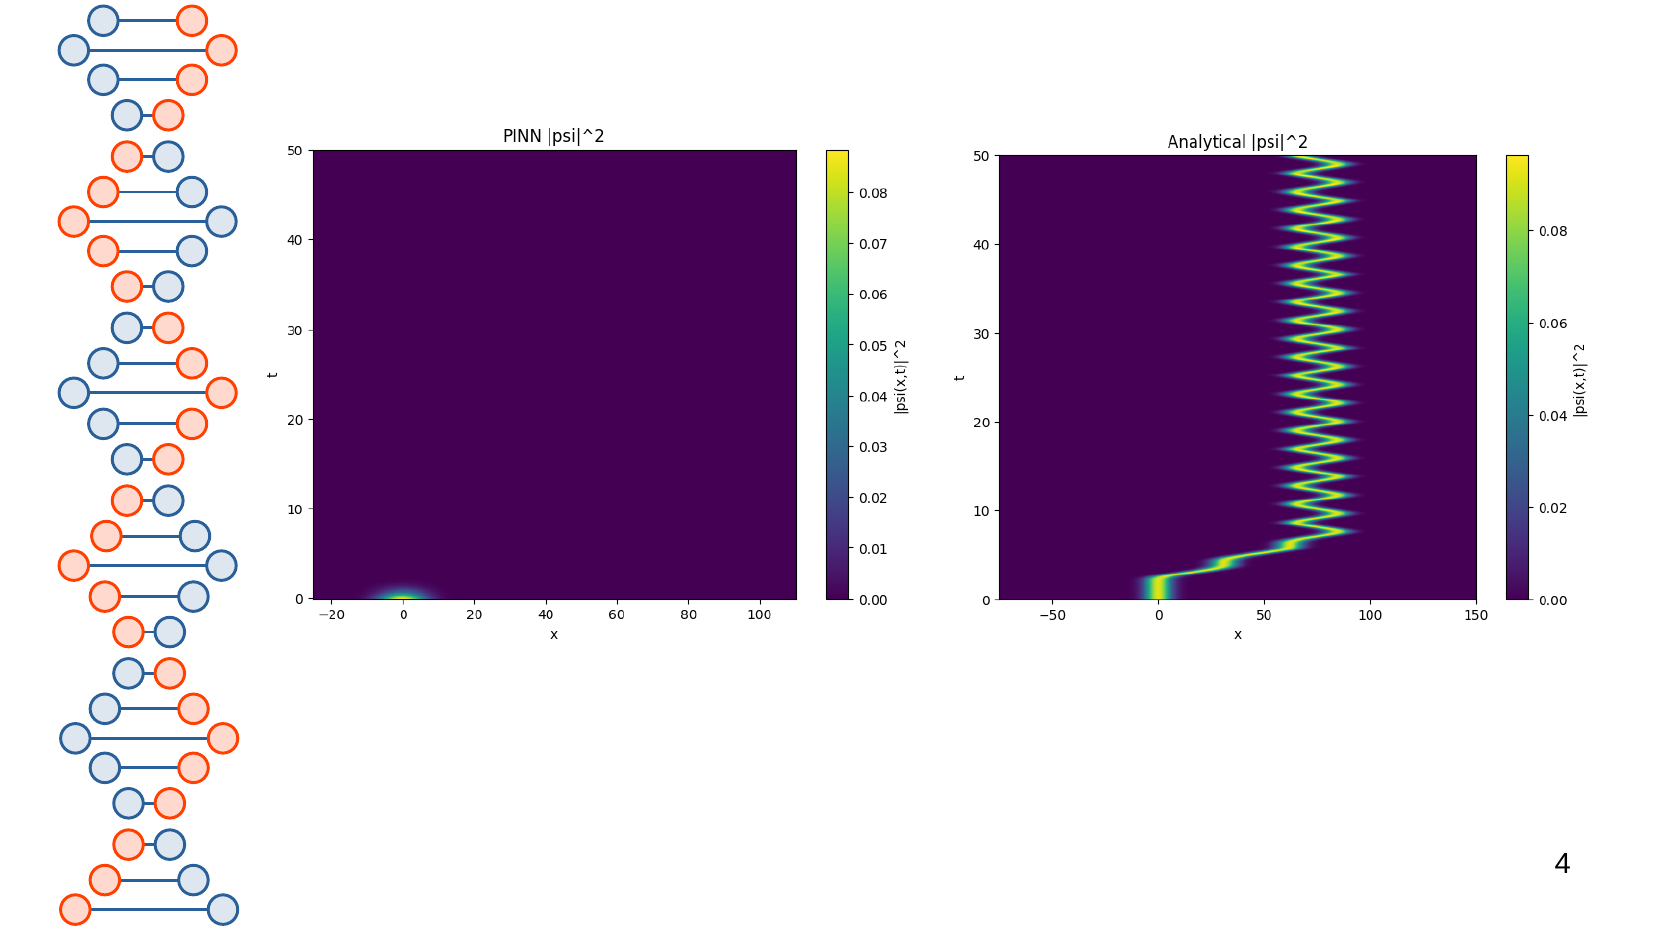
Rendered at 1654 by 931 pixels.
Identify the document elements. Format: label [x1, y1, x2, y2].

picture [257, 118, 916, 650]
picture [944, 124, 1595, 650]
